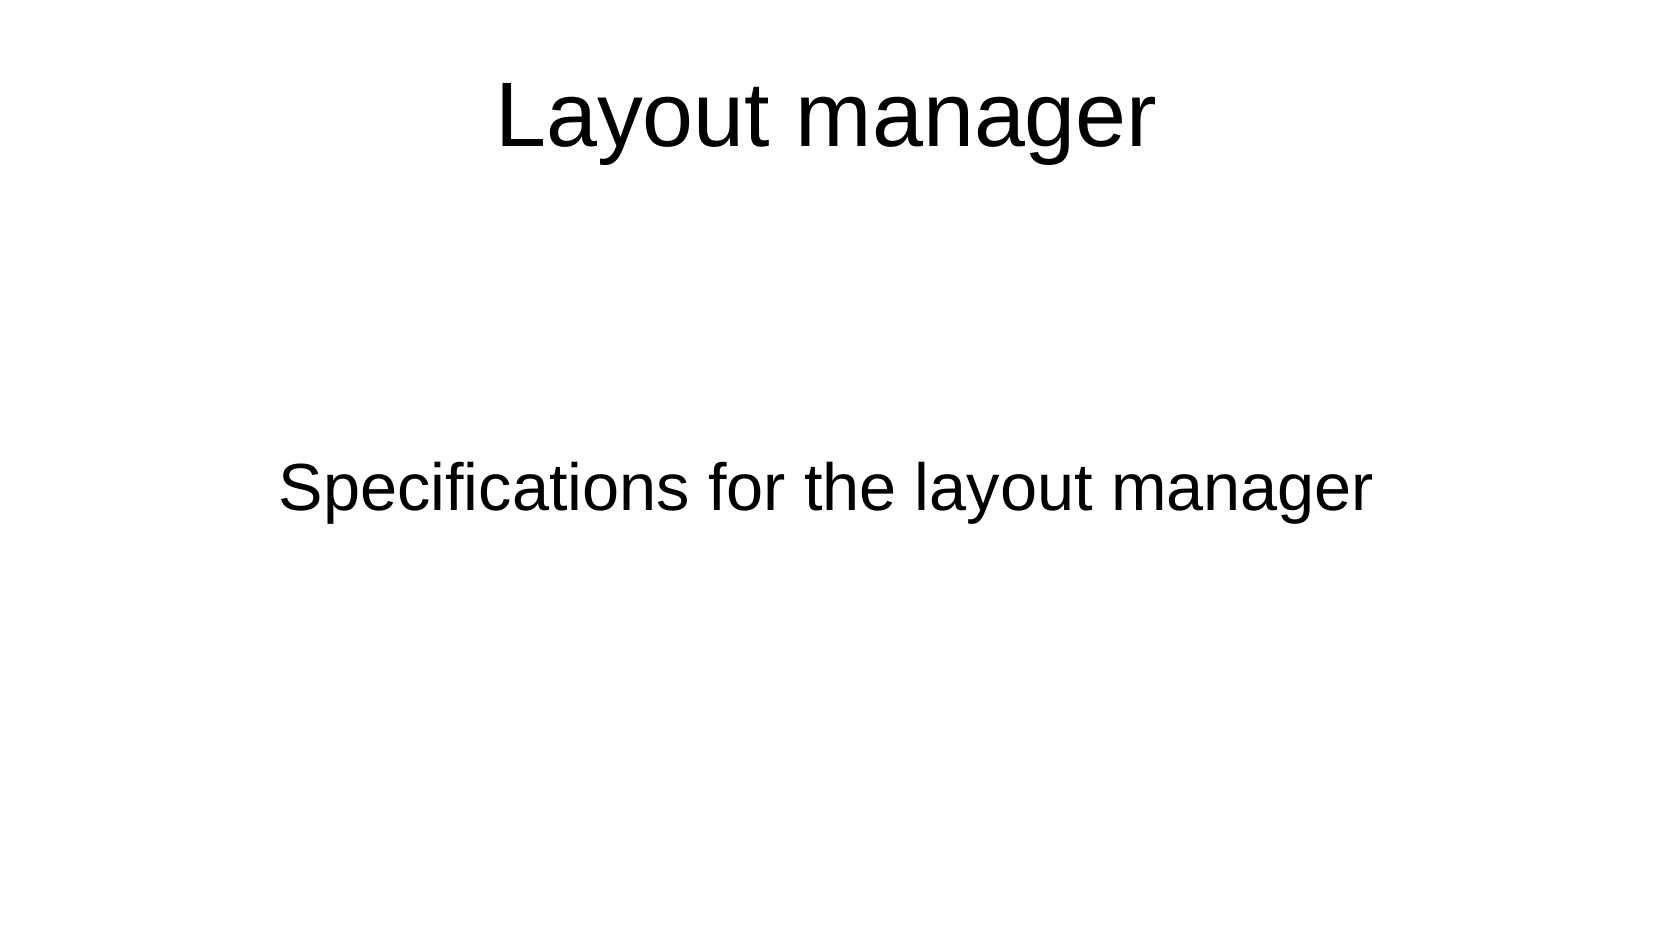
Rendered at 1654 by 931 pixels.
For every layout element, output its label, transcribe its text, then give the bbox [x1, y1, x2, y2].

subtitle Specifications for the layout manager [82, 217, 1571, 758]
title Layout manager [82, 37, 1571, 193]
